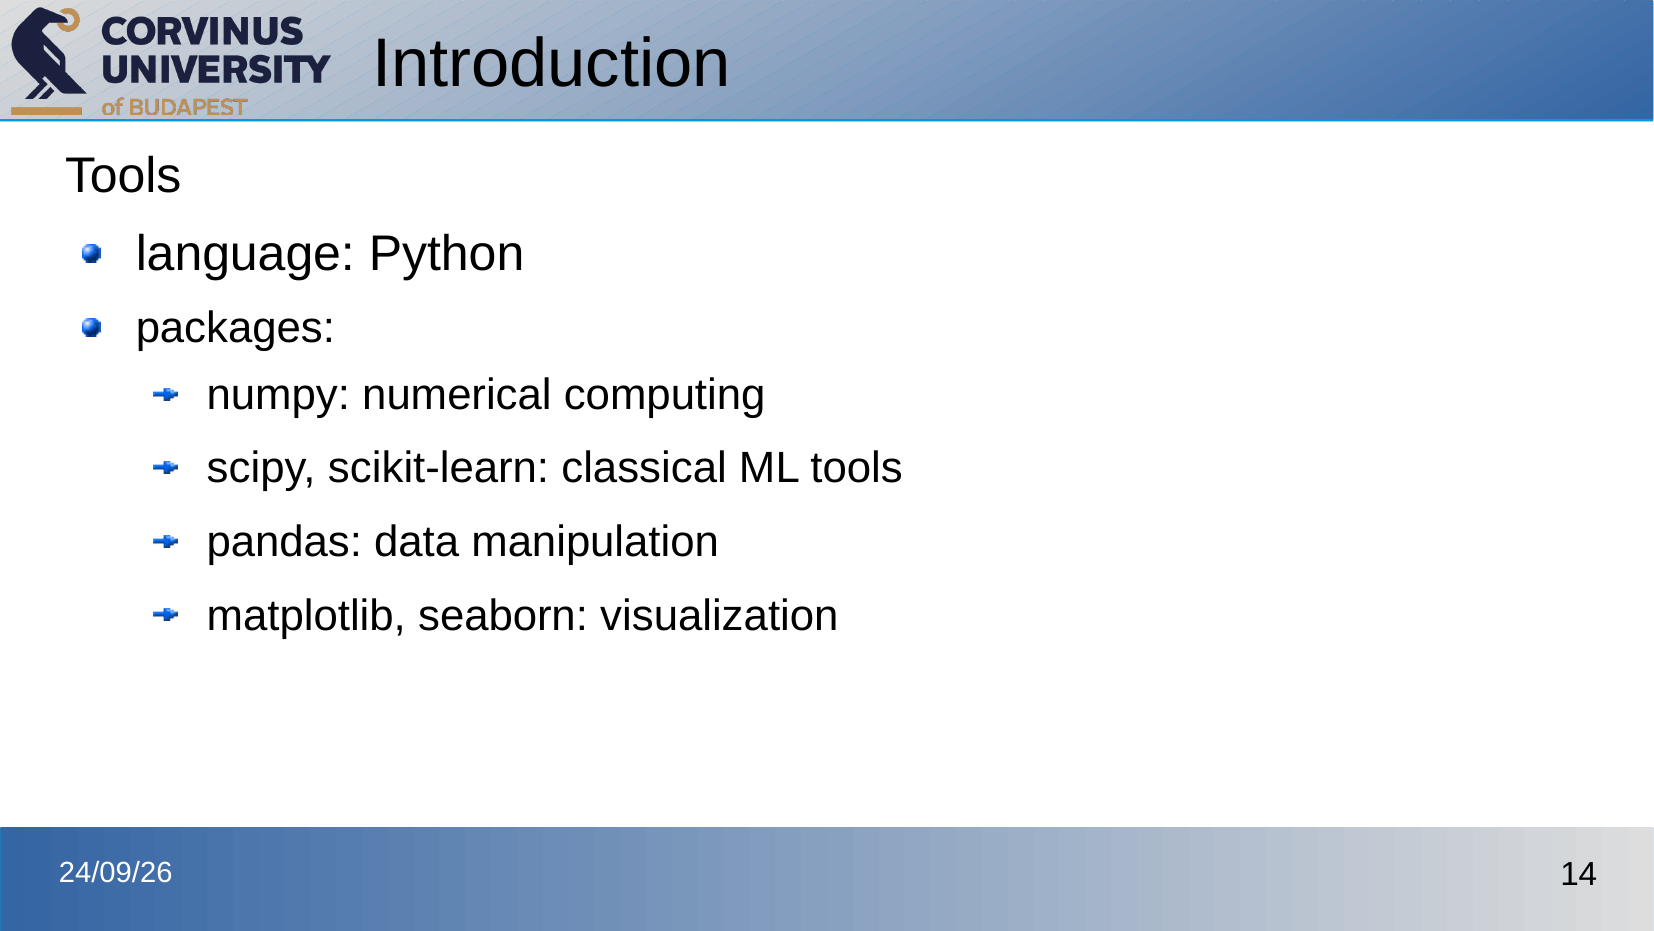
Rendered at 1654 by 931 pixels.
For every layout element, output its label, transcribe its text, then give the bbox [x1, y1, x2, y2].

picture [11, 7, 331, 115]
list Tools language: Python packages: numpy: numerical computing scipy, scikit-learn: classical ML tools pandas: data manipulation matplotlib, seaborn: visualization [64, 147, 1601, 739]
title Introduction [372, 23, 1625, 103]
